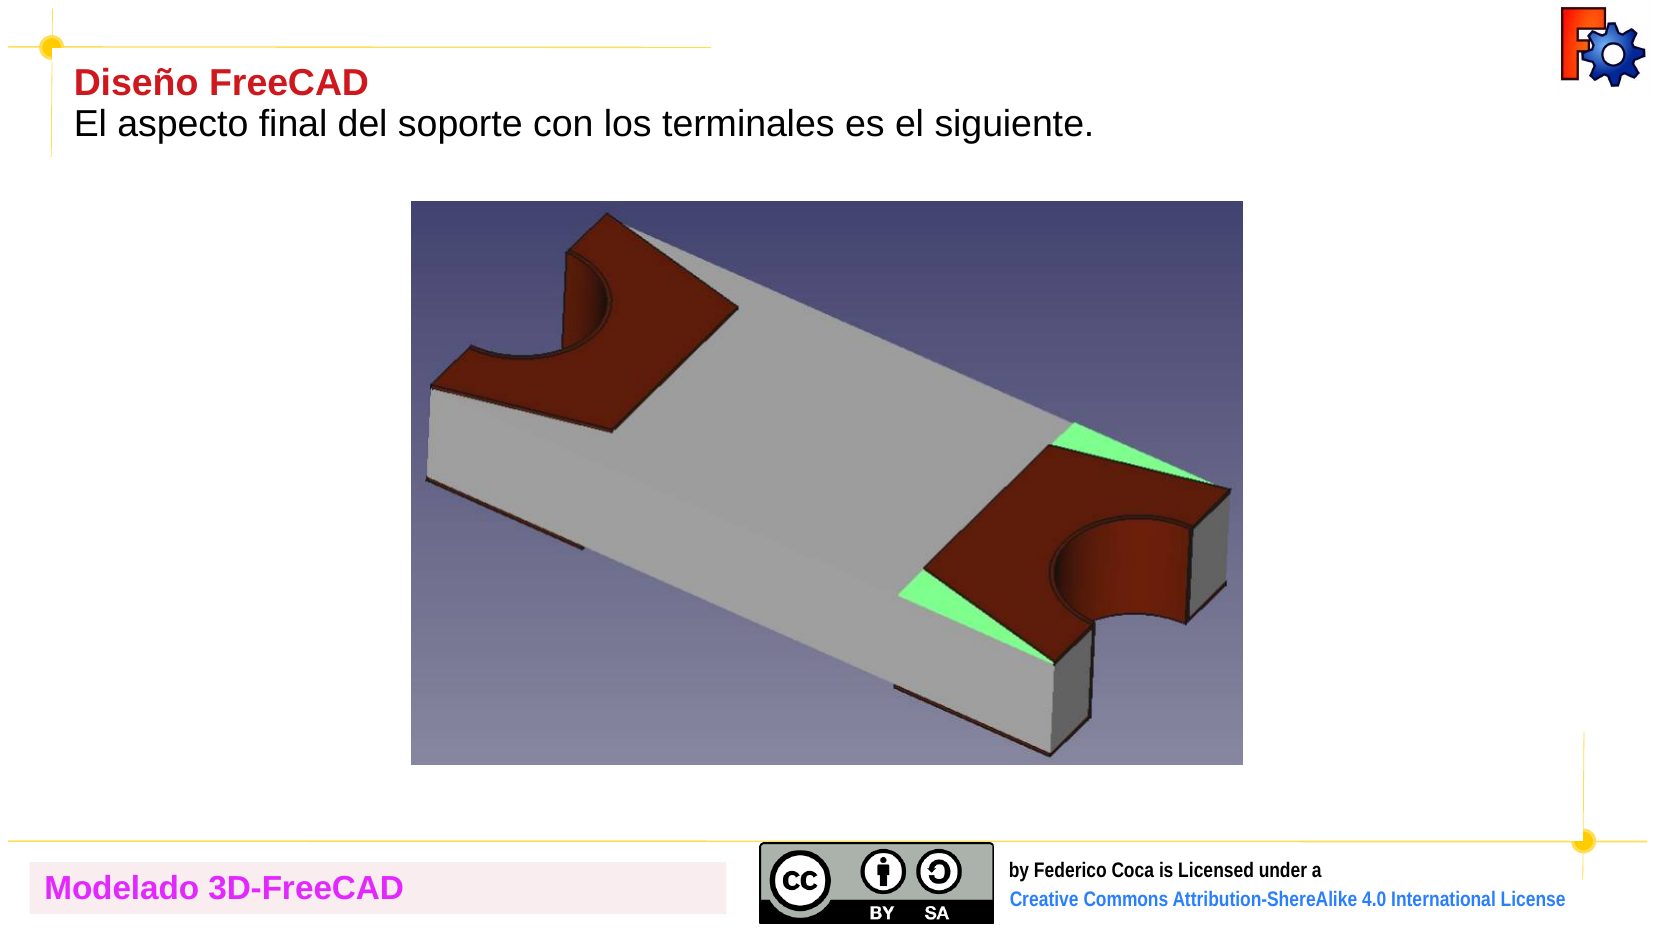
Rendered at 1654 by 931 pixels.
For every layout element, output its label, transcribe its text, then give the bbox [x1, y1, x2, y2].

picture [411, 201, 1243, 765]
picture [1556, 0, 1651, 95]
text_box Diseño FreeCAD El aspecto final del soporte con los terminales es el siguiente. [59, 53, 1534, 237]
text_box Modelado 3D-FreeCAD [29, 862, 727, 915]
